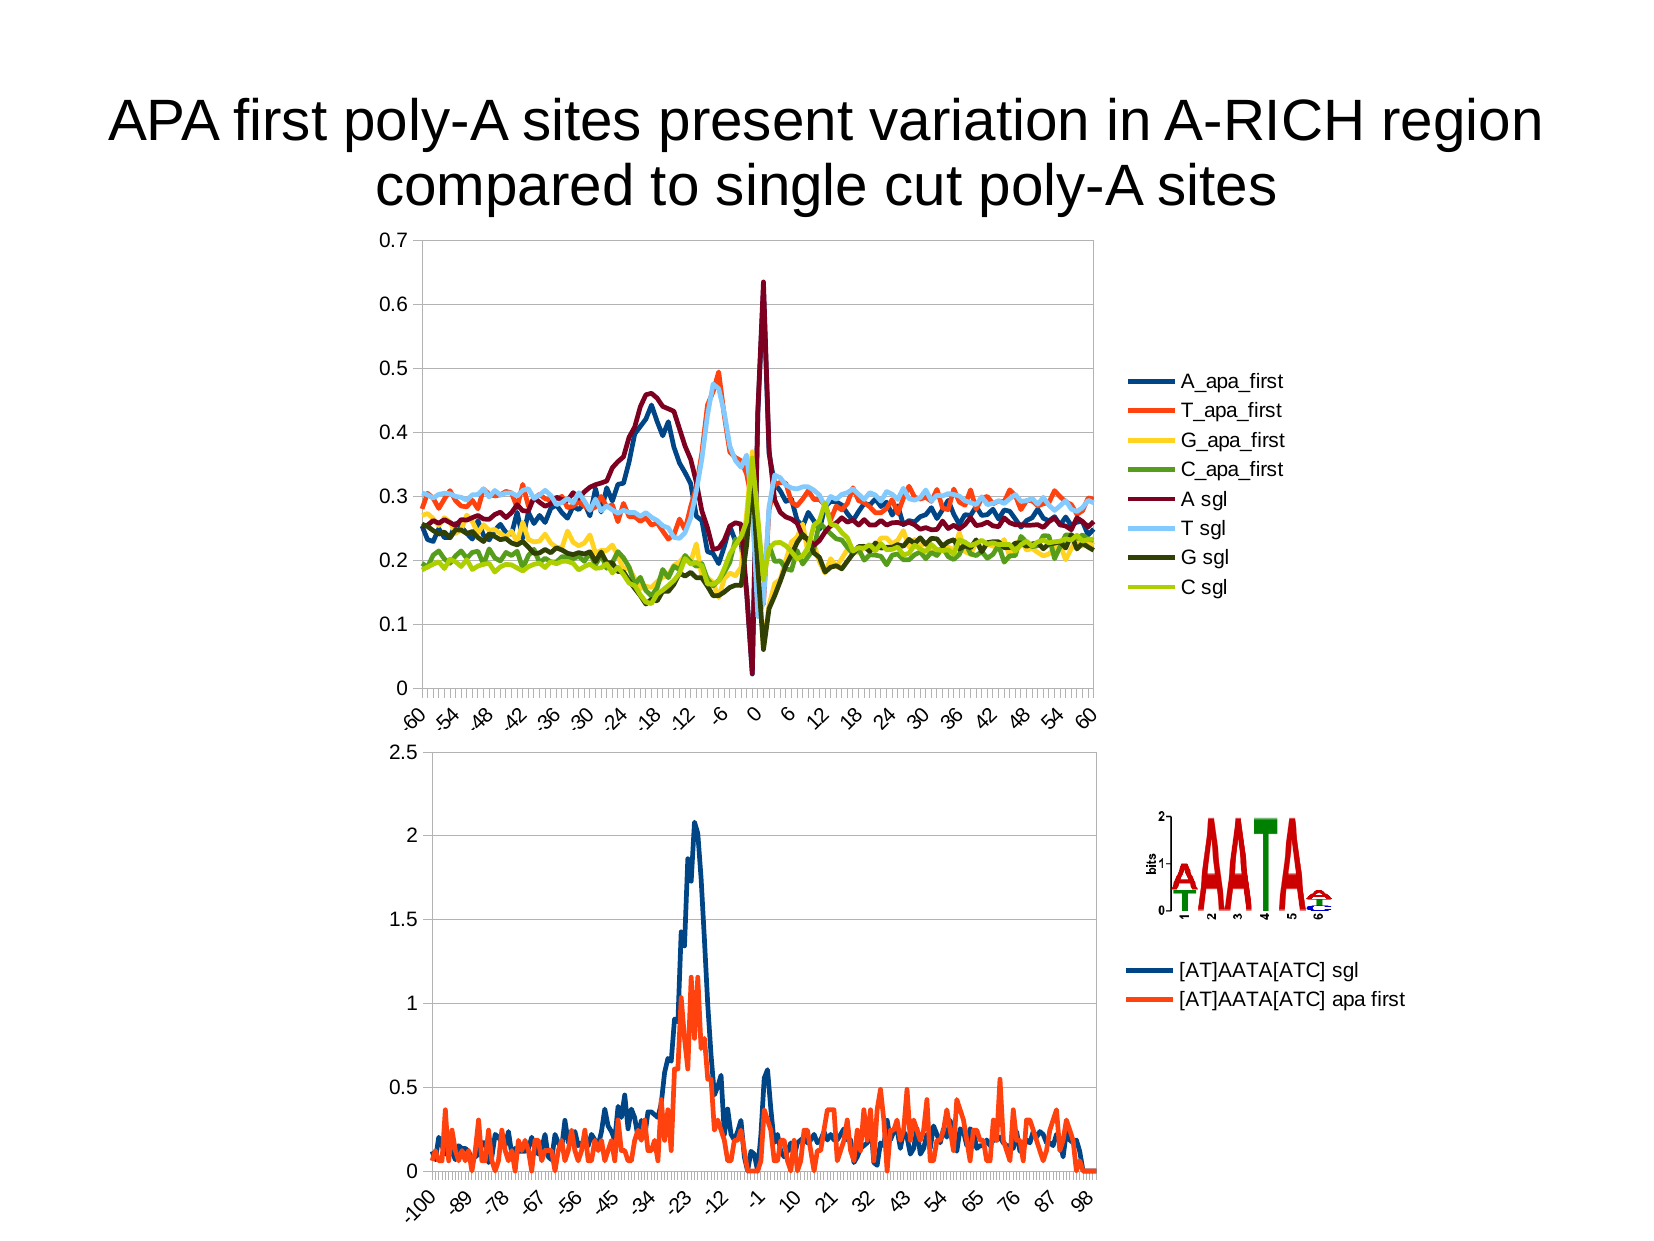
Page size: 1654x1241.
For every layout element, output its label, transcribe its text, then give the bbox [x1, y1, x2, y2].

title APA first poly-A sites present variation in A-RICH region compared to single cut poly-A sites [82, 49, 1571, 257]
picture [1140, 809, 1336, 924]
chart [360, 218, 1426, 1241]
